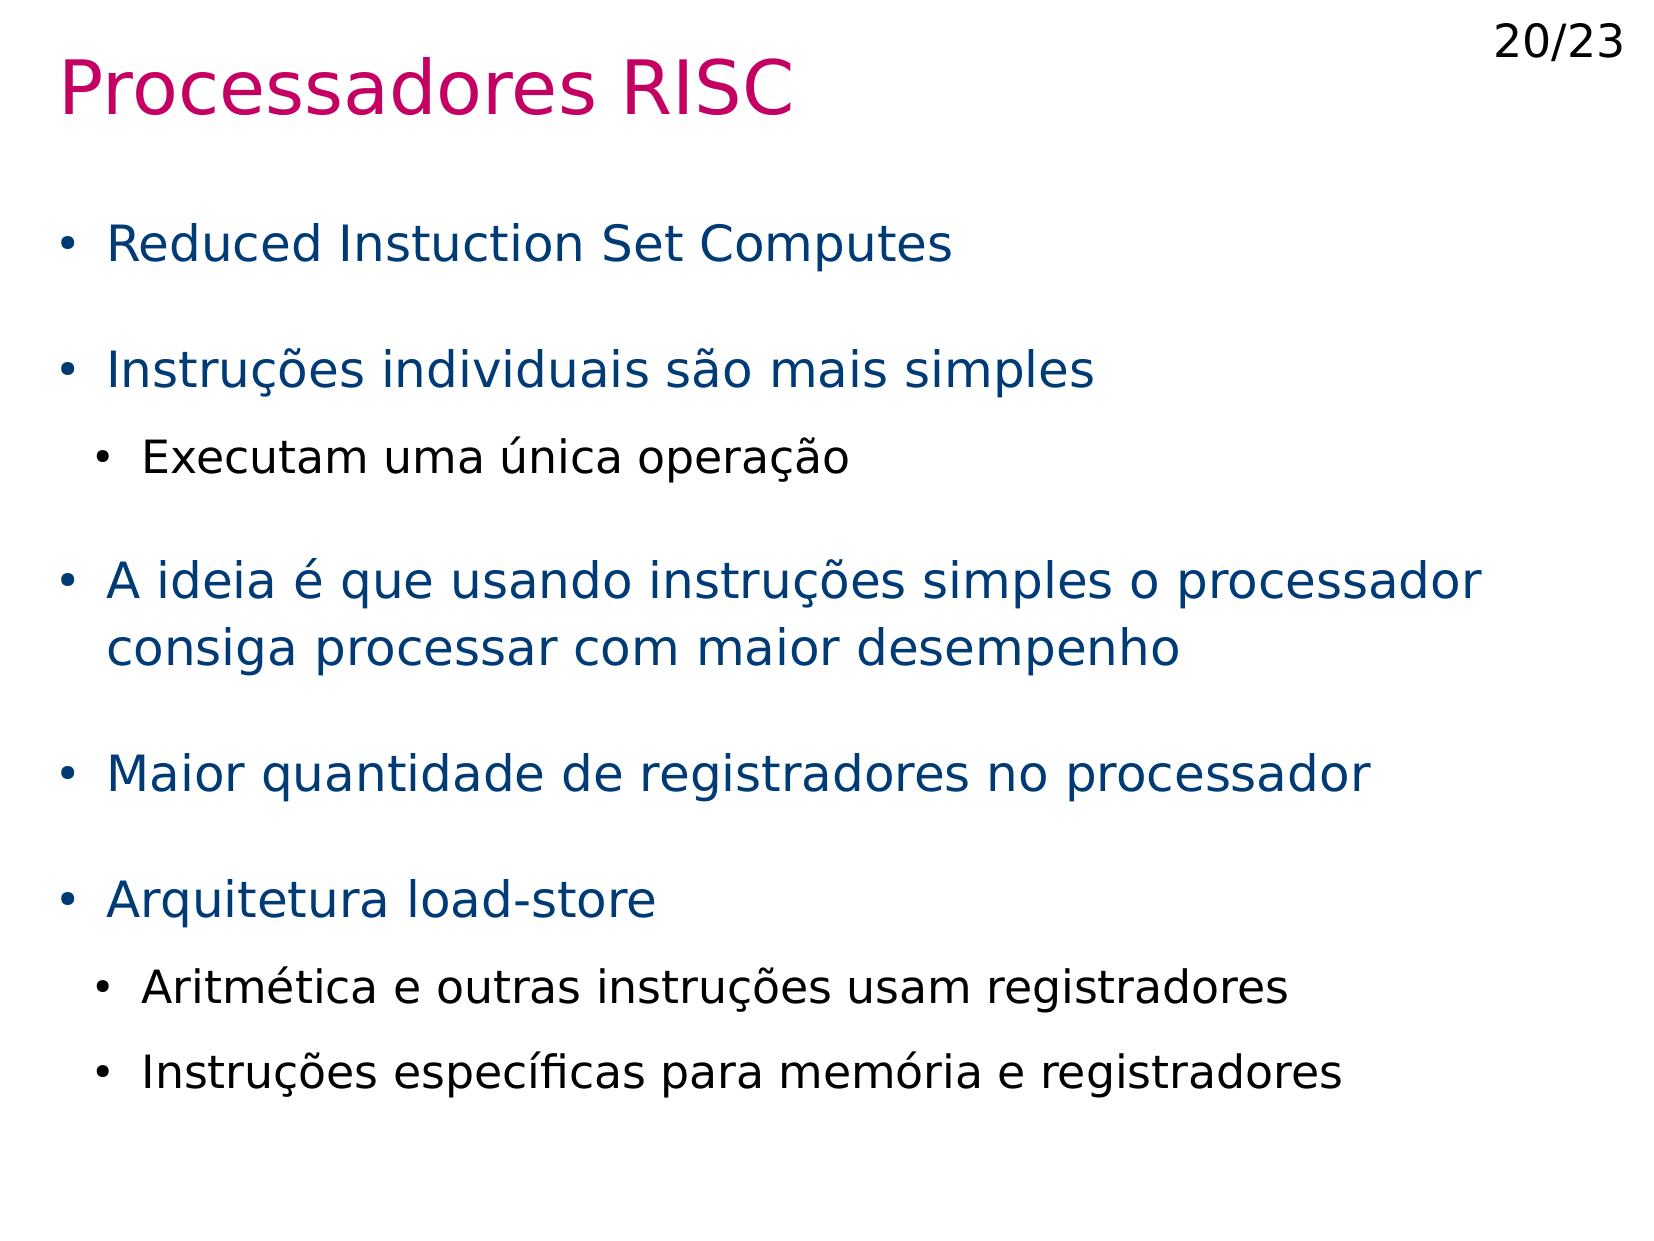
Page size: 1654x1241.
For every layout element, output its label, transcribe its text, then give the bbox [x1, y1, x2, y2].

list Reduced Instuction Set Computes Instruções individuais são mais simples Executam uma única operação A ideia é que usando instruções simples o processador consiga processar com maior desempenho Maior quantidade de registradores no processador Arquitetura load-store Aritmética e outras instruções usam registradores Instruções específicas para memória e registradores [59, 206, 1625, 1211]
title Processadores RISC [59, 29, 1625, 148]
